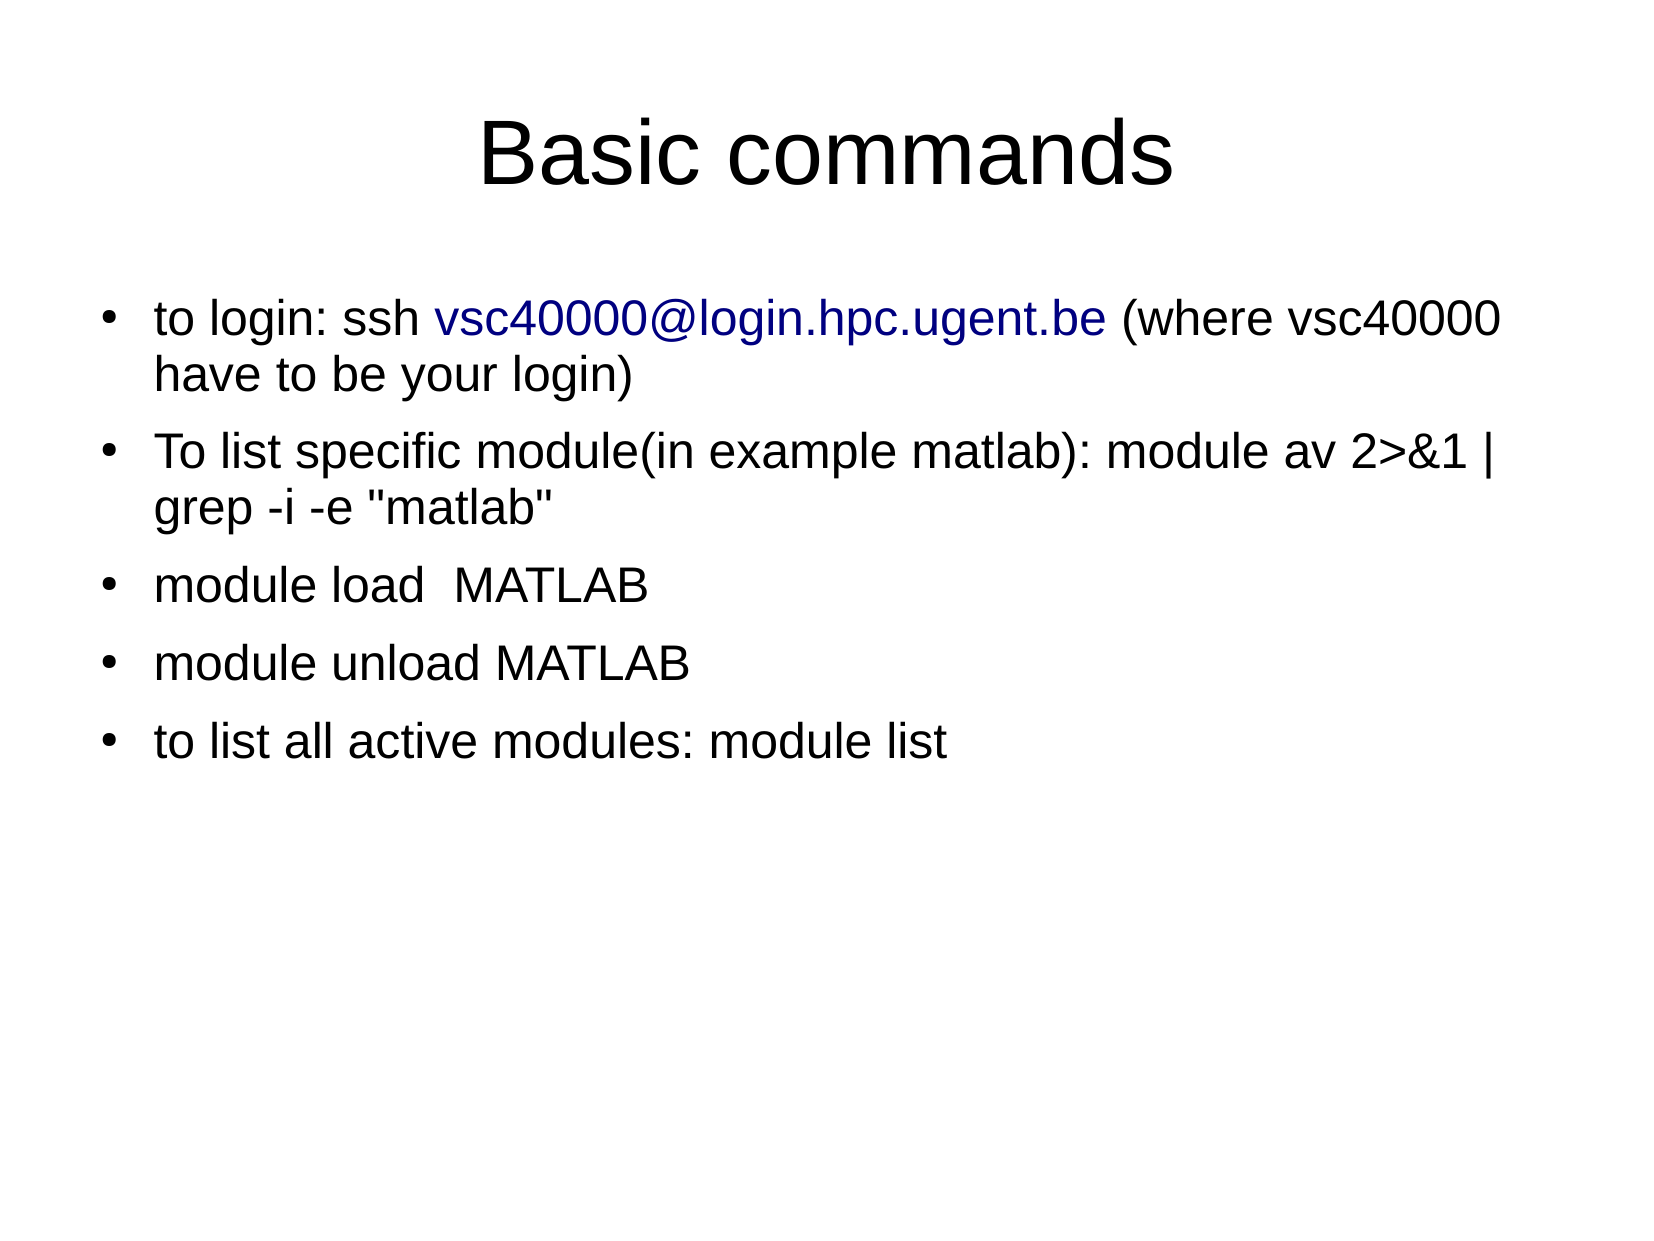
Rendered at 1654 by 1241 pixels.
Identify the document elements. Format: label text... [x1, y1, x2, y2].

list to login: ssh vsc40000@login.hpc.ugent.be (where vsc40000 have to be your login) To list specific module(in example matlab): module av 2>&1 | grep -i -e "matlab" module load MATLAB module unload MATLAB to list all active modules: module list [82, 290, 1571, 1010]
title Basic commands [82, 49, 1571, 257]
